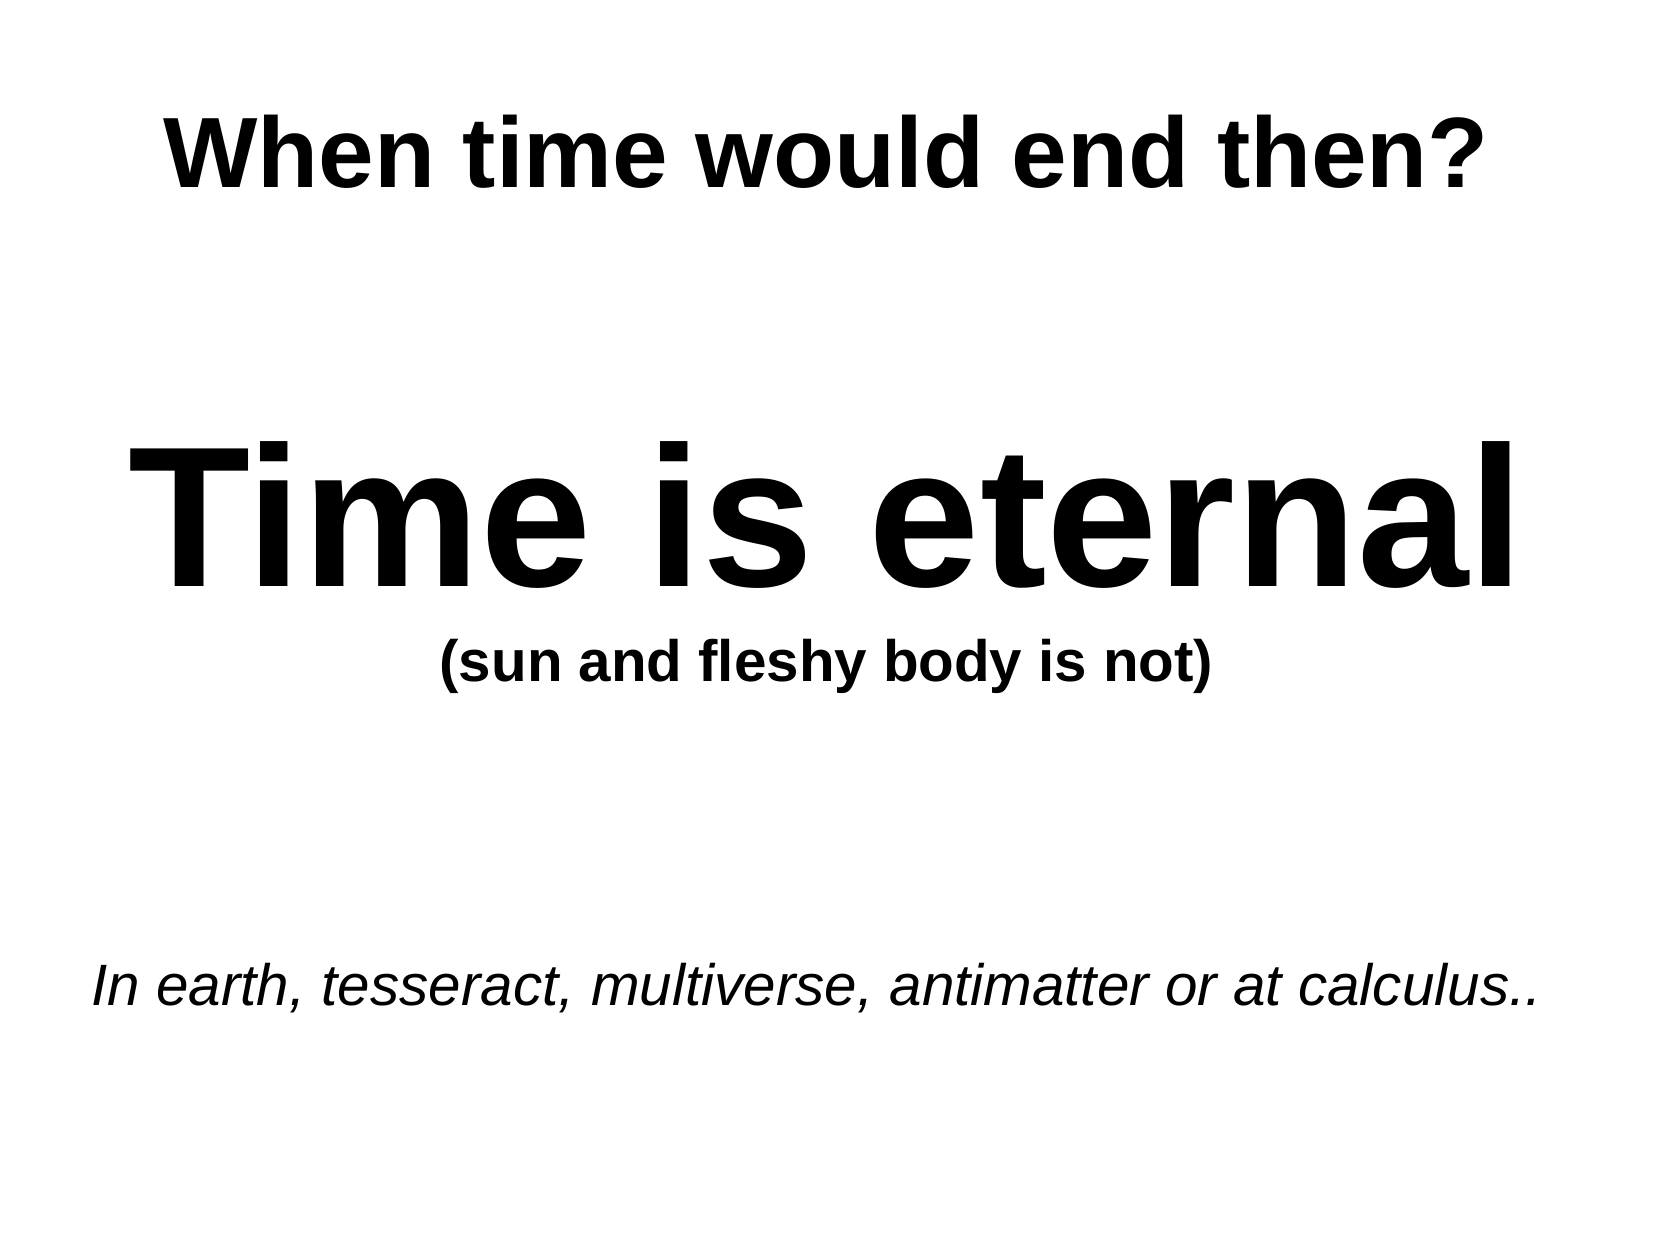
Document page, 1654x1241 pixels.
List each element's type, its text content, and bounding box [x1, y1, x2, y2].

title When time would end then? [82, 49, 1571, 217]
subtitle Time is eternal (sun and fleshy body is not) In earth, tesseract, multiverse, antimatter or at calculus.. [82, 217, 1571, 1083]
